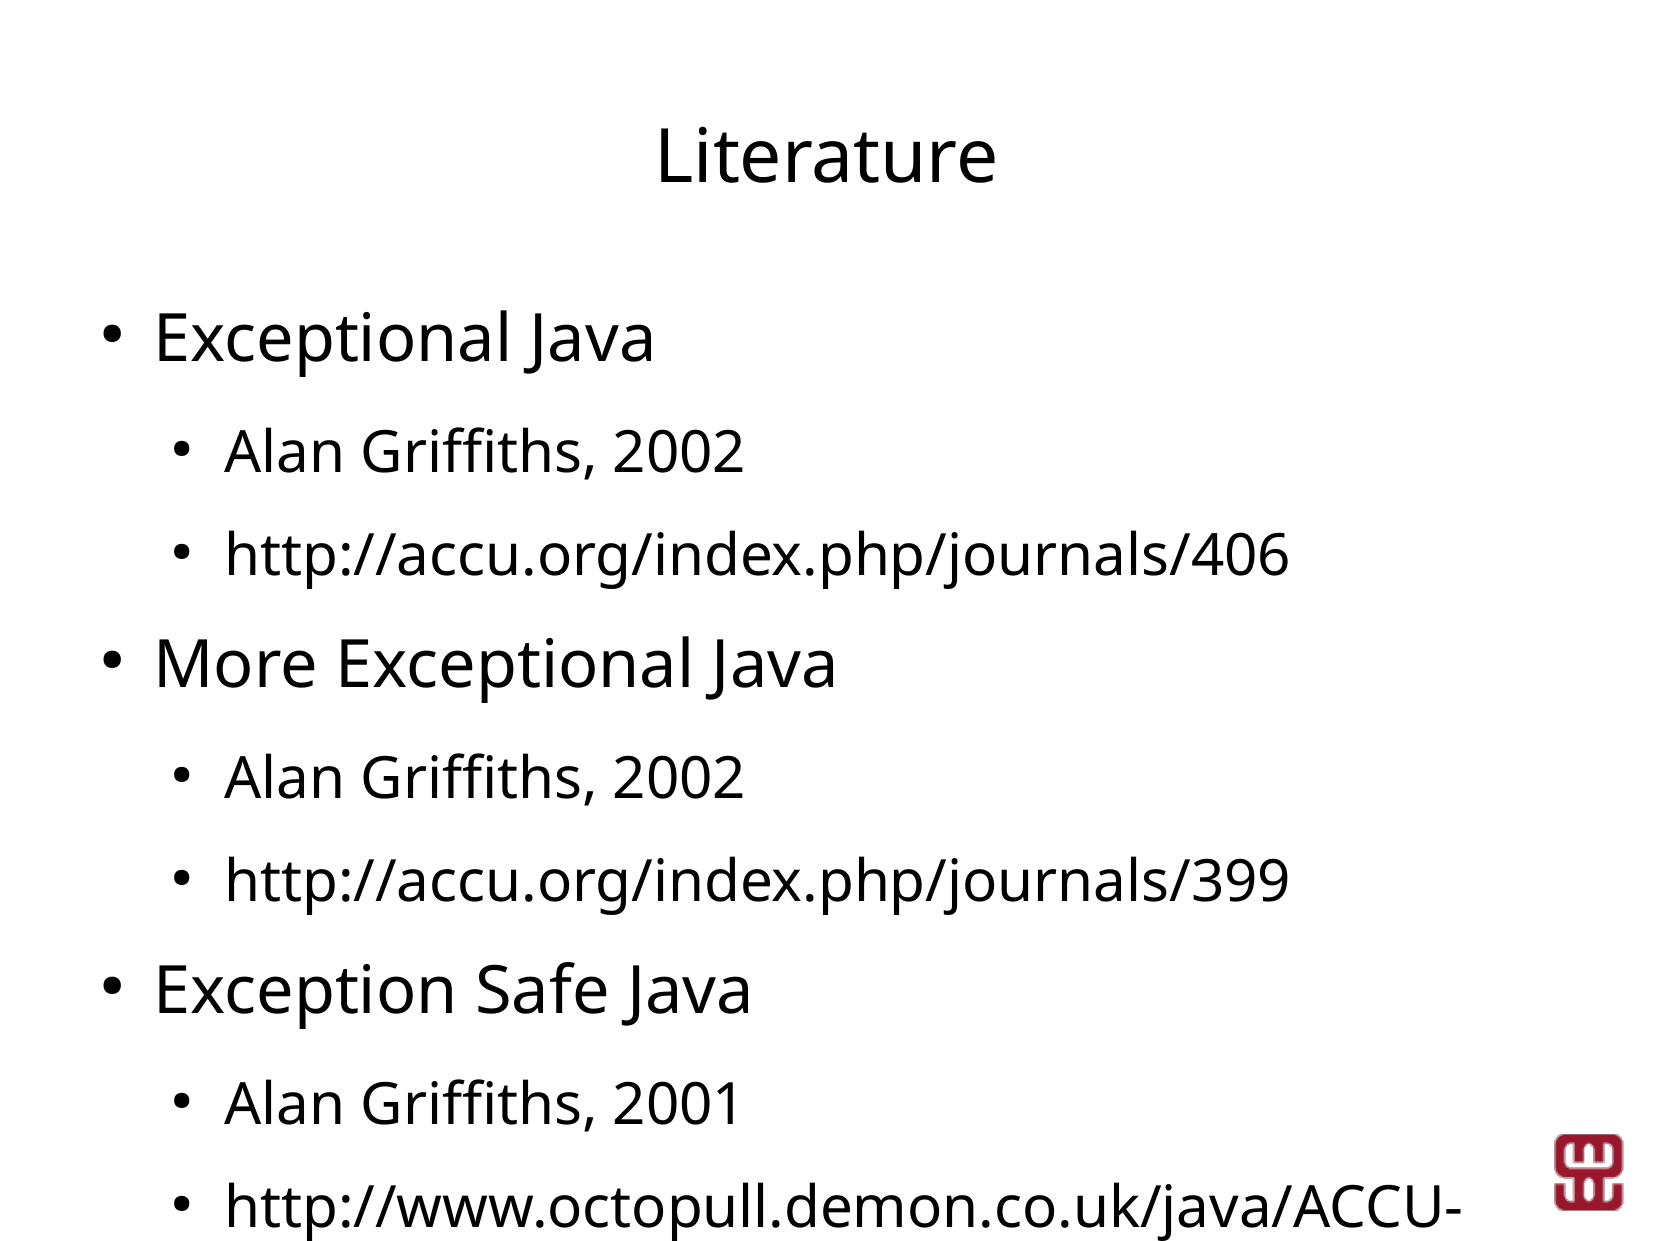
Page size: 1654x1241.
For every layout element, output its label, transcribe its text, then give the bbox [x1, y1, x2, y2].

list Exceptional Java Alan Griffiths, 2002 http://accu.org/index.php/journals/406 More Exceptional Java Alan Griffiths, 2002 http://accu.org/index.php/journals/399 Exception Safe Java Alan Griffiths, 2001 http://www.octopull.demon.co.uk/java/ACCU-Spring-2001/ [82, 290, 1571, 1137]
picture [1553, 1133, 1625, 1214]
title Literature [82, 56, 1571, 250]
